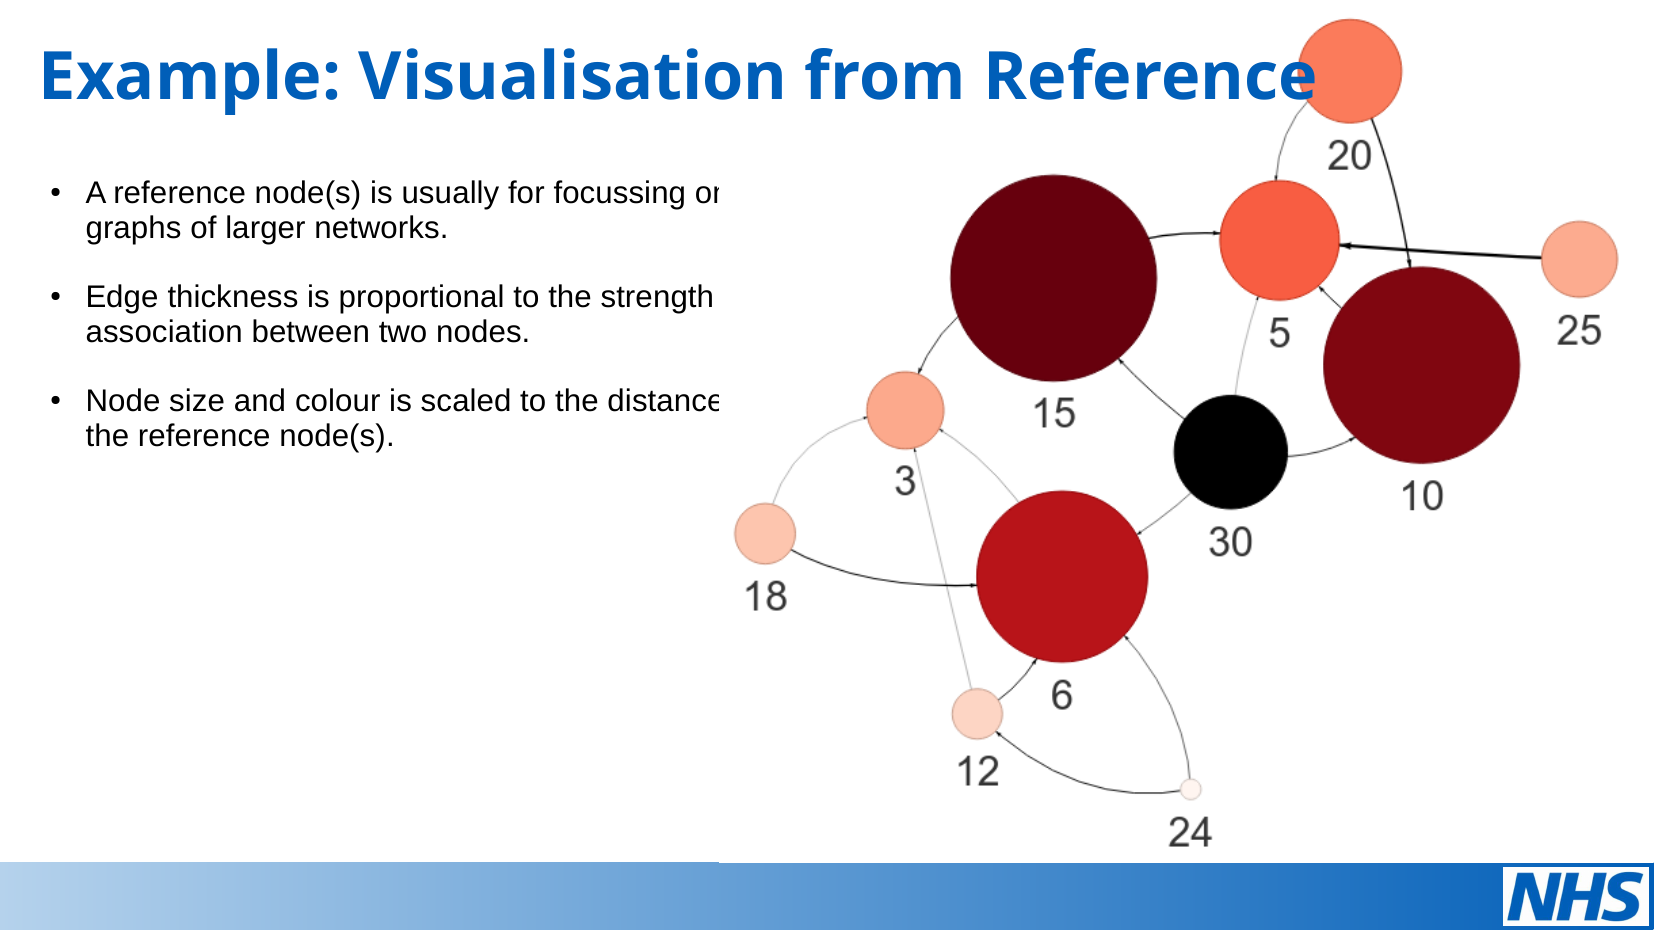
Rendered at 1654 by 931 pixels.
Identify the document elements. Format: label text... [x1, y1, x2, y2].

text_box A reference node(s) is usually for focussing on sub-graphs of larger networks. Edge thickness is proportional to the strength of association between two nodes. Node size and colour is scaled to the distance from the reference node(s). [35, 167, 719, 843]
text_box Example: Visualisation from Reference [23, 0, 1654, 166]
picture [1503, 867, 1649, 926]
picture [719, 166, 1654, 863]
text_box [0, 862, 1654, 930]
